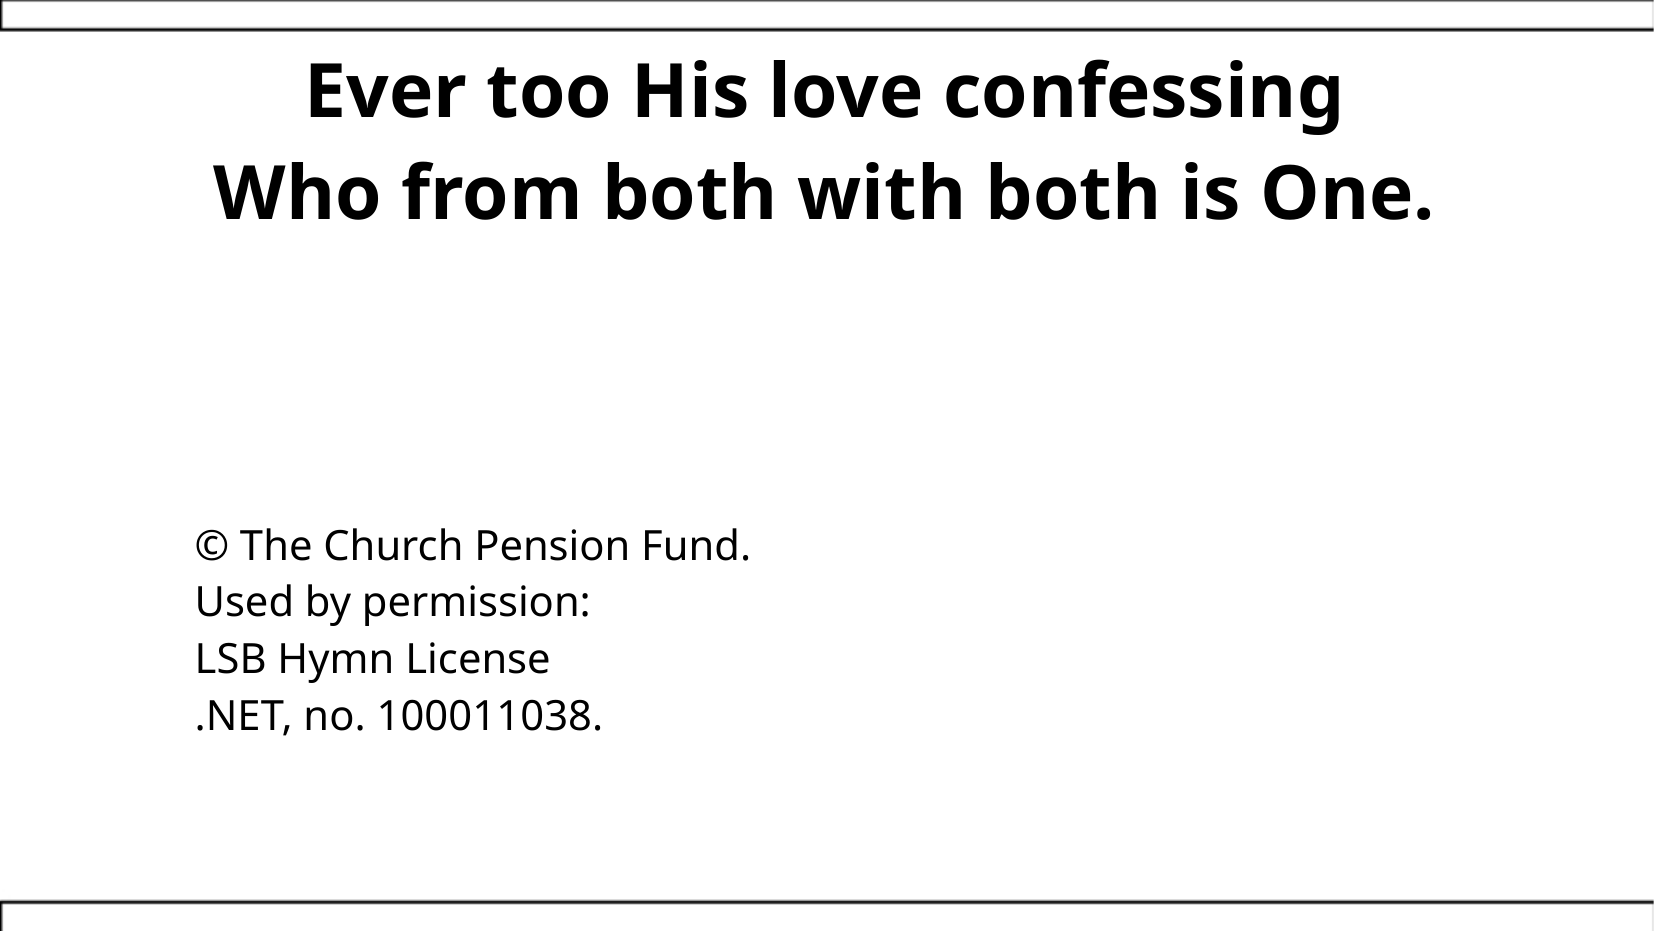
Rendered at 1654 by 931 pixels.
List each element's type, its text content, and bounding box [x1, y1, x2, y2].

text_box Ever too His love confessing Who from both with both is One. © The Church Pension Fund. Used by permission: LSB Hymn License .NET, no. 100011038. [75, 30, 1576, 789]
picture [0, 0, 1654, 931]
